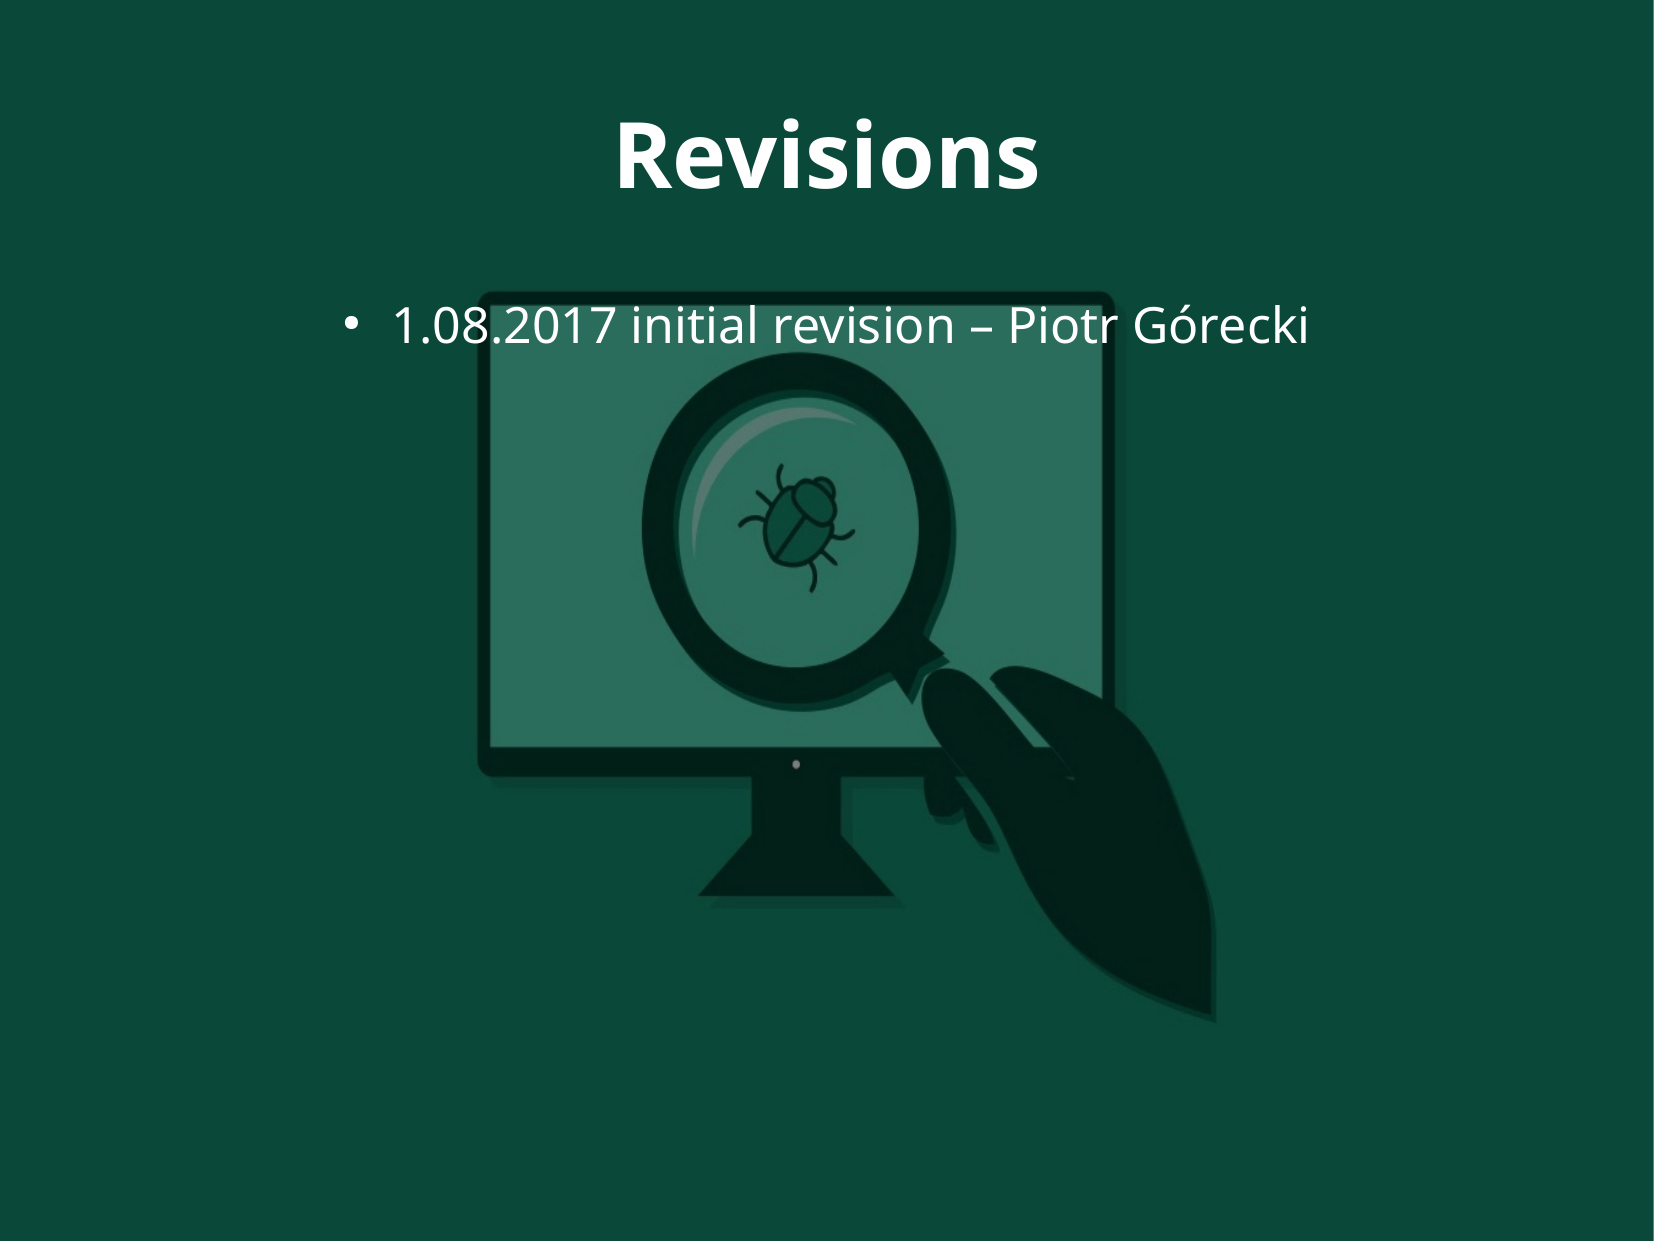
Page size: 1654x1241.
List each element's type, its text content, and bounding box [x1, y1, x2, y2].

title Revisions [82, 49, 1571, 257]
subtitle 1.08.2017 initial revision – Piotr Górecki [82, 290, 1571, 1010]
picture [0, 0, 1654, 1241]
